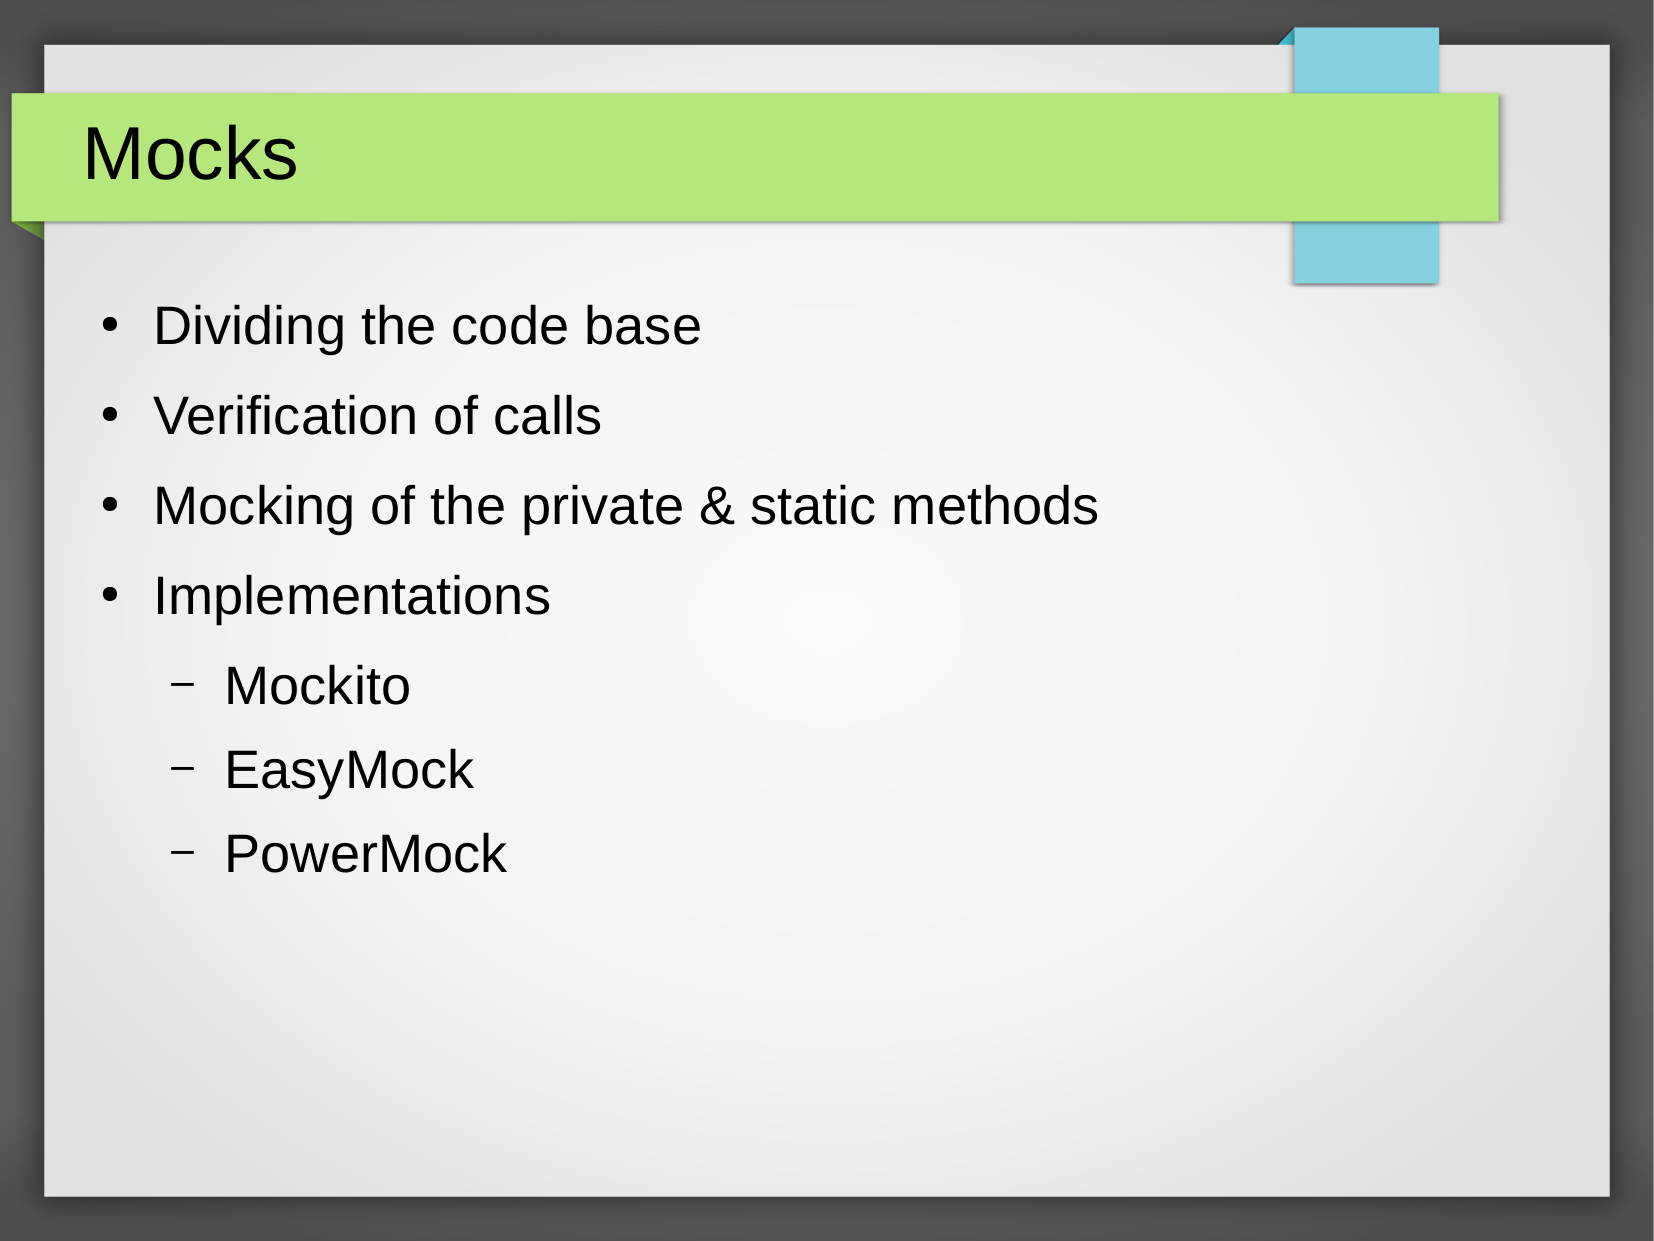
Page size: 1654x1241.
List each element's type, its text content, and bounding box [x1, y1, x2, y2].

picture [0, 0, 1654, 1241]
title Mocks [82, 94, 1264, 213]
list Dividing the code base Verification of calls Mocking of the private & static methods Implementations Mockito EasyMock PowerMock [82, 295, 1571, 1015]
